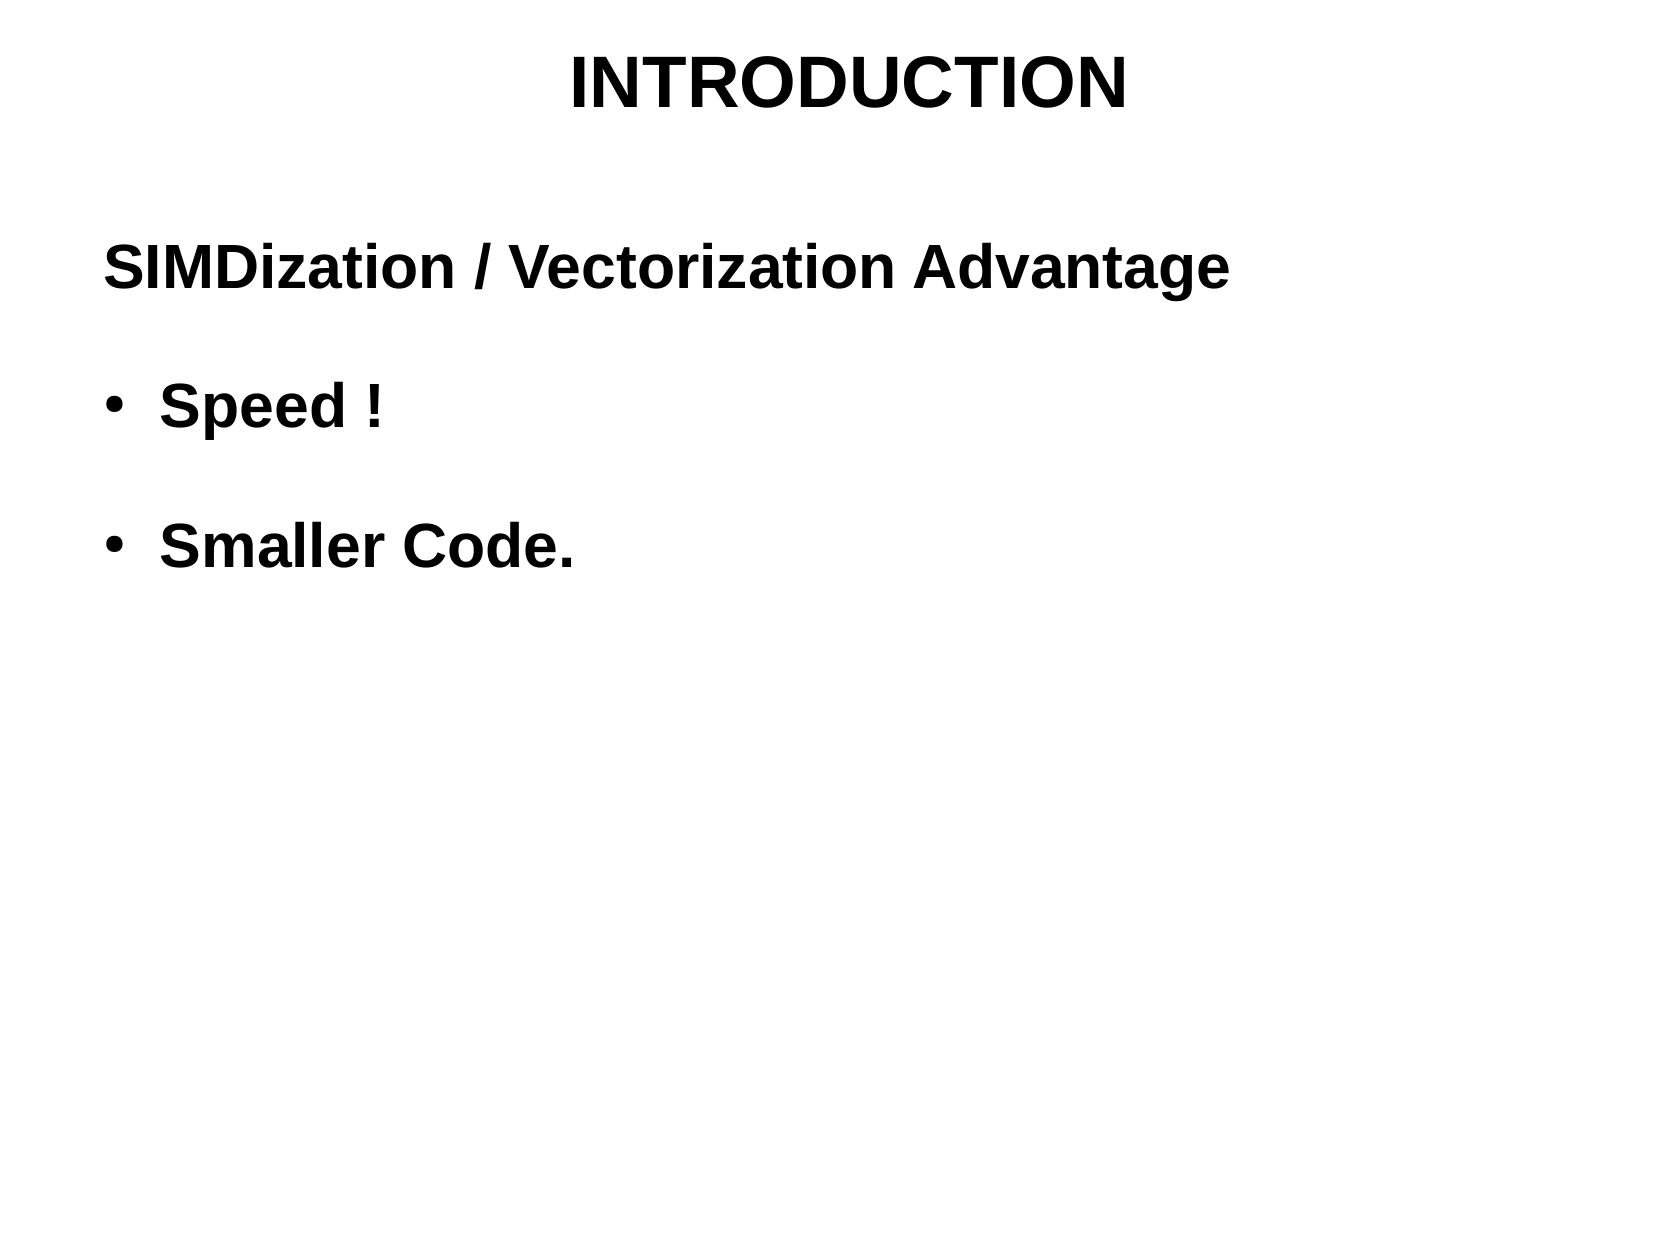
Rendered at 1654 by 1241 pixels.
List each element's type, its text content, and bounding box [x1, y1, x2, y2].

text_box INTRODUCTION [555, 33, 1146, 130]
text_box SIMDization / Vectorization Advantage Speed ! Smaller Code. [88, 224, 1536, 588]
